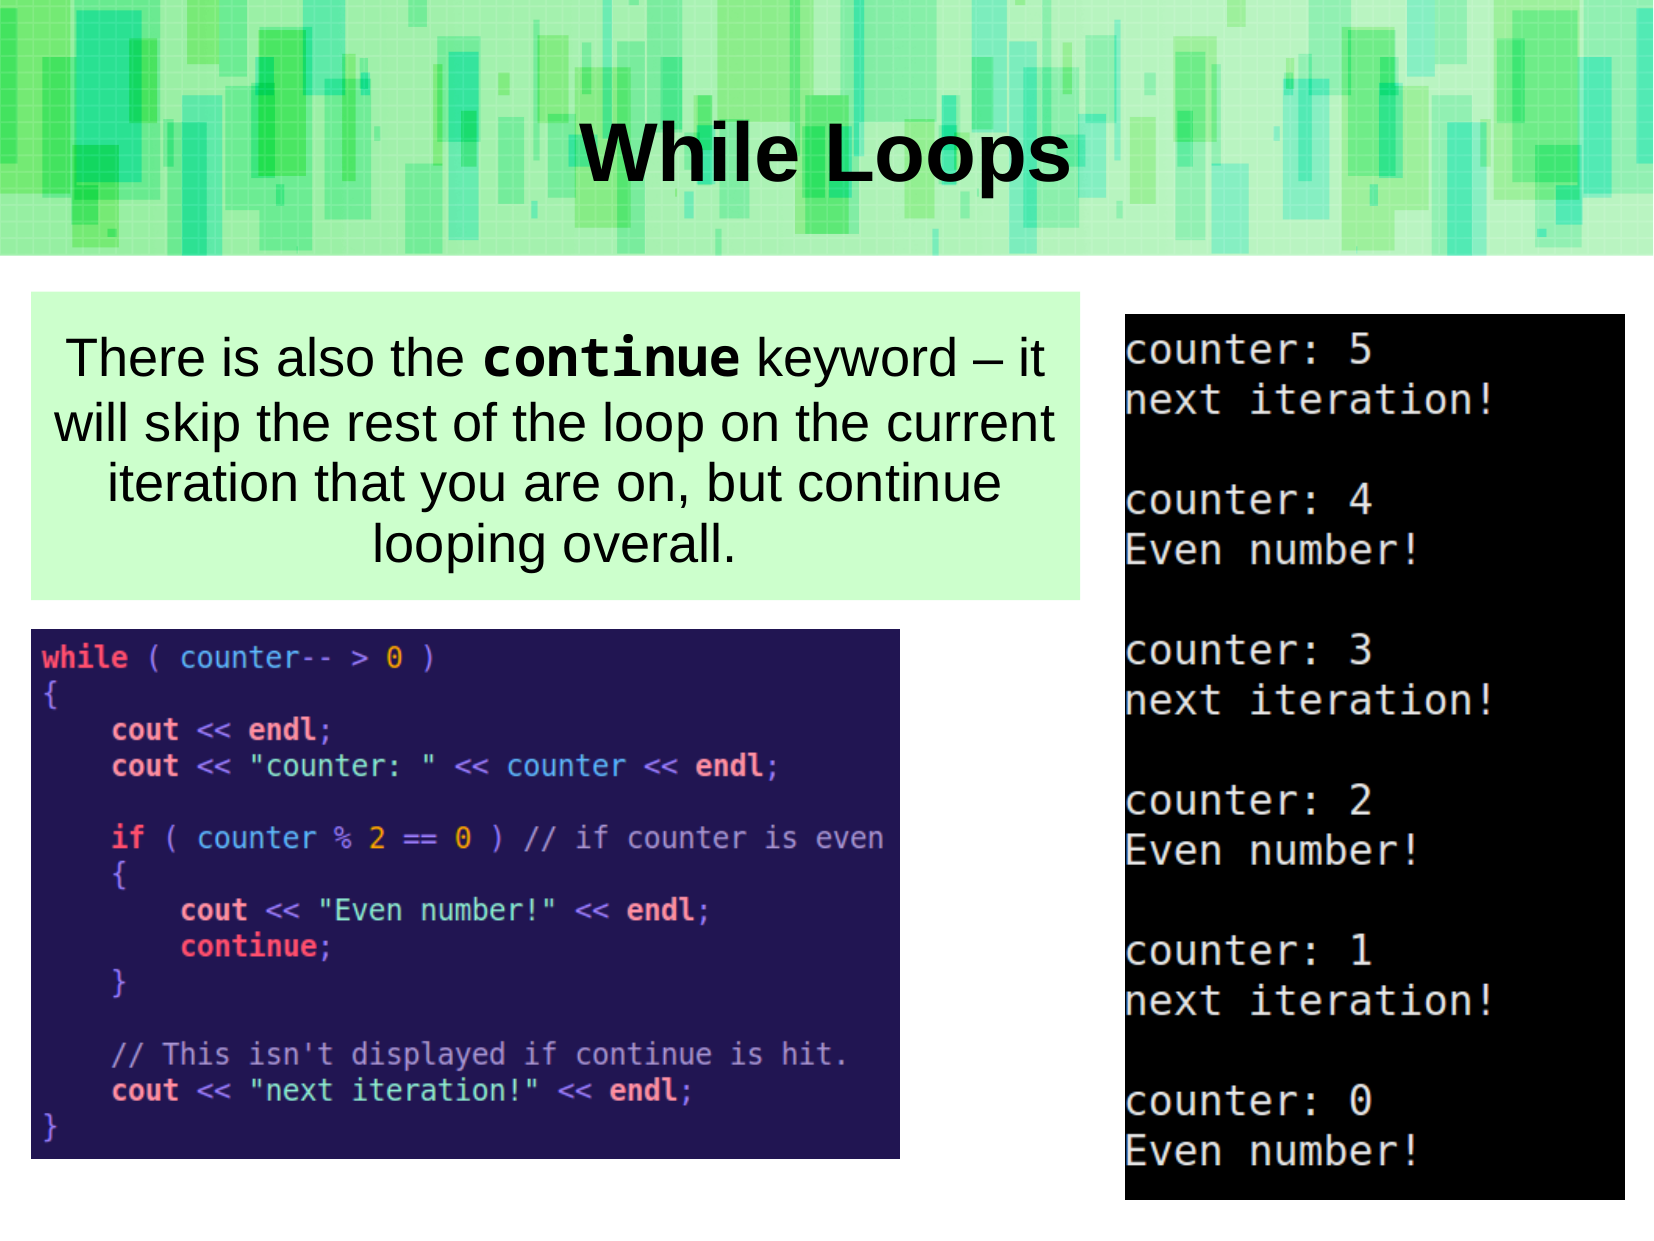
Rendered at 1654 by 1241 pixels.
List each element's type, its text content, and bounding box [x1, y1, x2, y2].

picture [0, 0, 1654, 1241]
title While Loops [82, 49, 1571, 257]
text_box There is also the continue keyword – it will skip the rest of the loop on the current iteration that you are on, but continue looping overall. [31, 291, 1081, 601]
